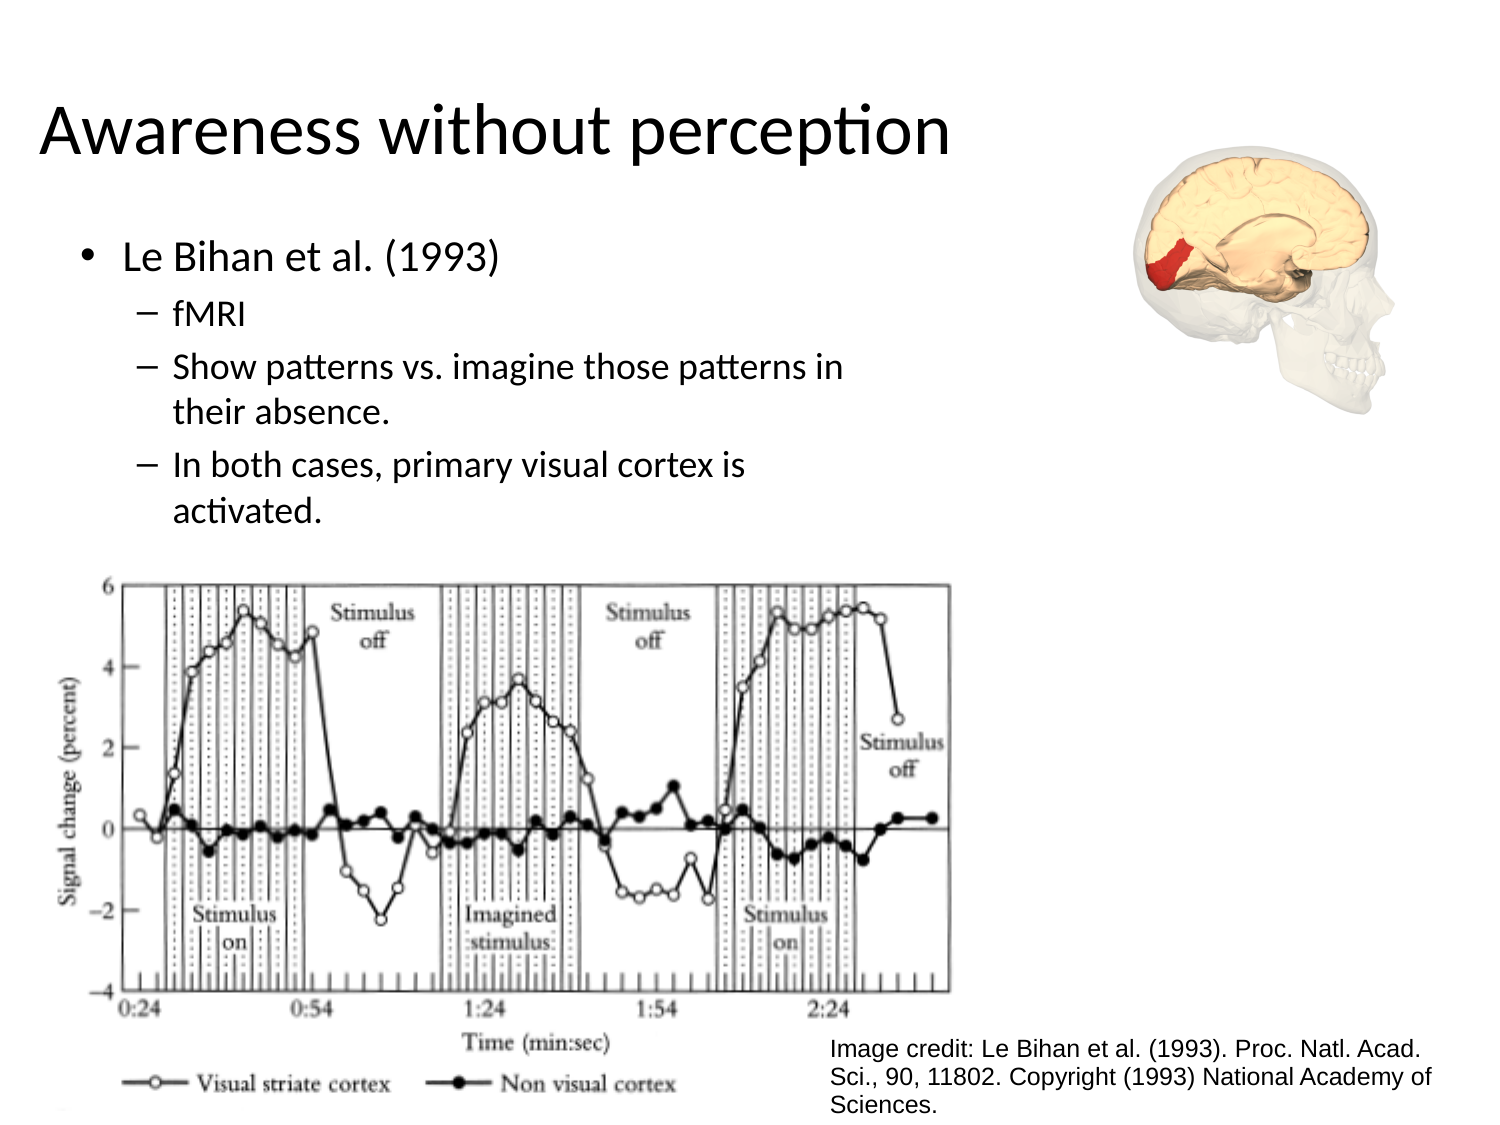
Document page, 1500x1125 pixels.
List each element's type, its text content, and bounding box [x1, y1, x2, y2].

title Awareness without perception [17, 30, 975, 219]
list Le Bihan et al. (1993) fMRI Show patterns vs. imagine those patterns in their absence. In both cases, primary visual cortex is activated. [64, 219, 892, 539]
picture [1117, 129, 1418, 430]
picture [2, 552, 1016, 1111]
text_box Image credit: Le Bihan et al. (1993). Proc. Natl. Acad. Sci., 90, 11802. Copyright (1993) National Academy of Sciences. [814, 1027, 1489, 1125]
